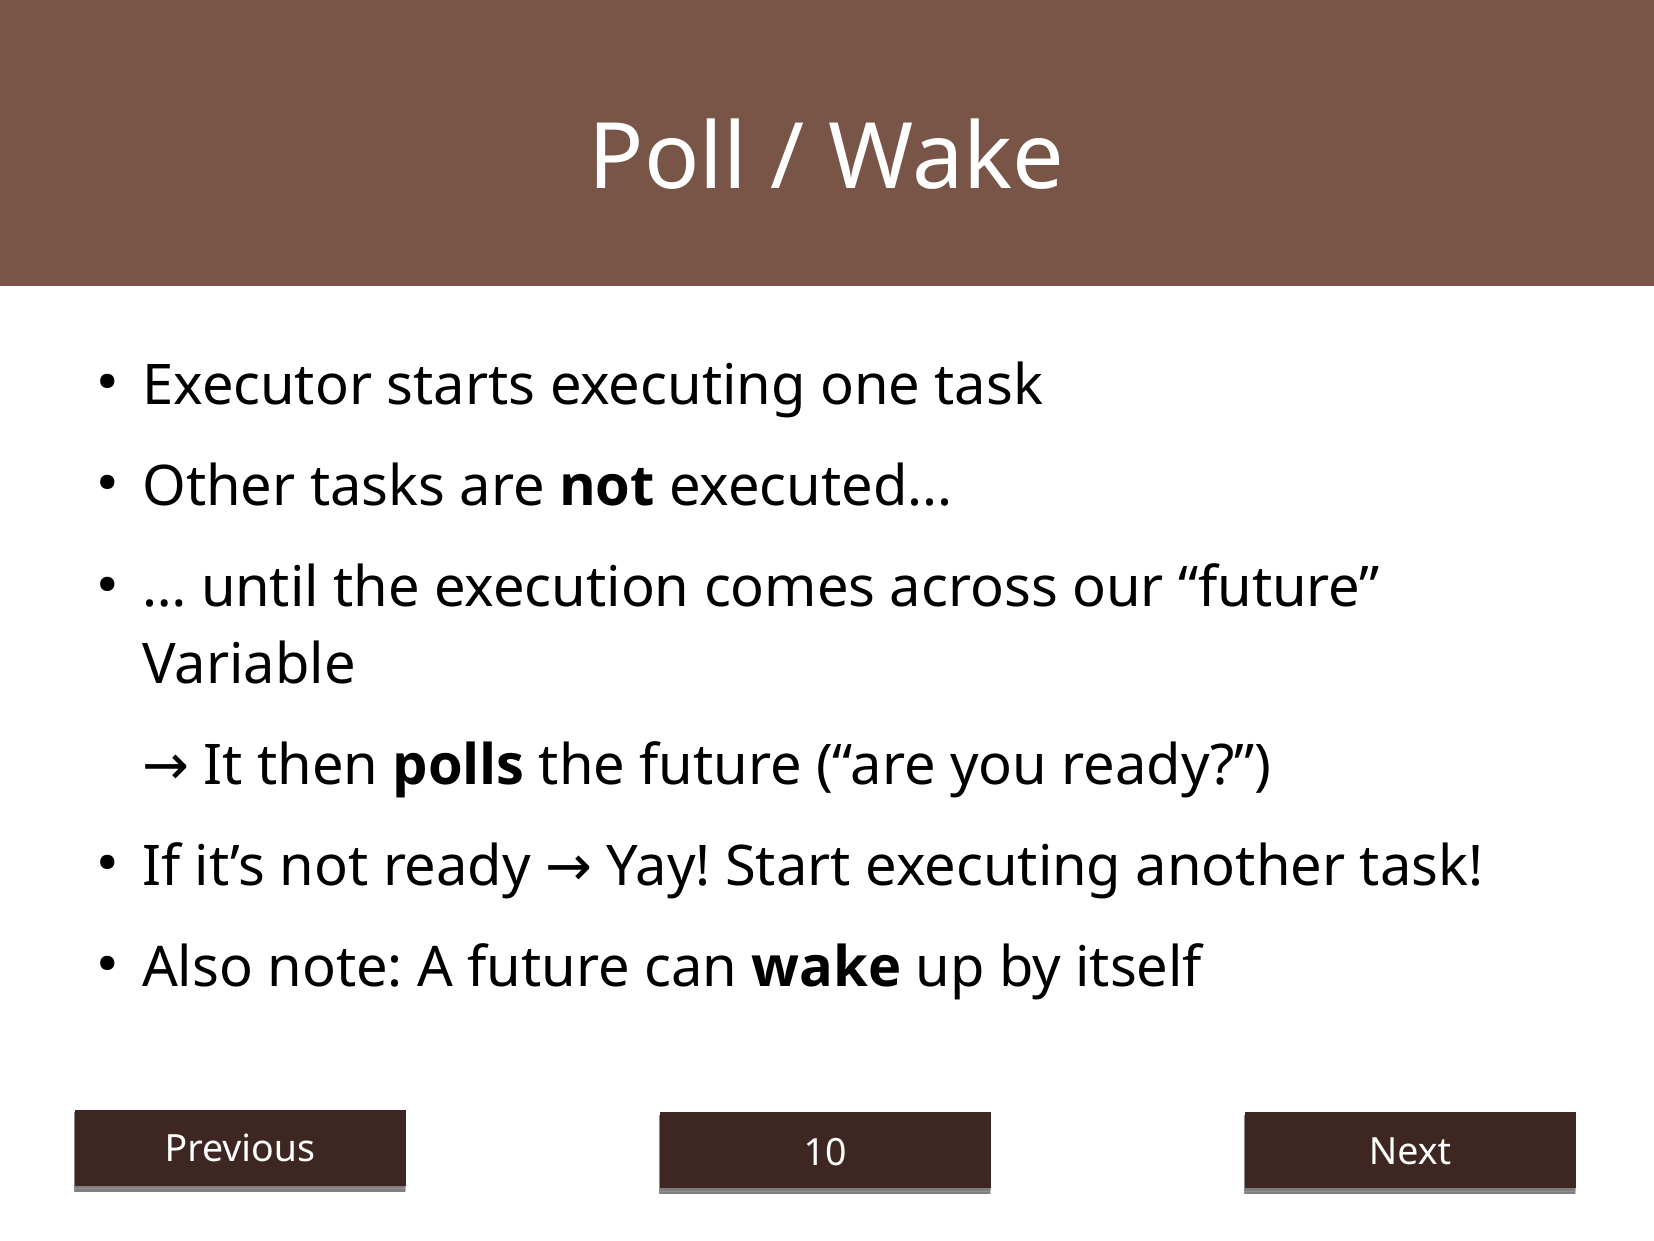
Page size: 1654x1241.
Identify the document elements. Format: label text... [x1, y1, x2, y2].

text_box <number> [690, 1117, 961, 1188]
text_box Next [1245, 1112, 1576, 1188]
title Poll / Wake [82, 49, 1571, 257]
list Executor starts executing one task Other tasks are not executed... … until the execution comes across our “future” Variable → It then polls the future (“are you ready?”) If it’s not ready → Yay! Start executing another task! Also note: A future can wake up by itself [82, 345, 1571, 1010]
text_box [660, 1112, 991, 1188]
text_box Previous [75, 1110, 406, 1186]
